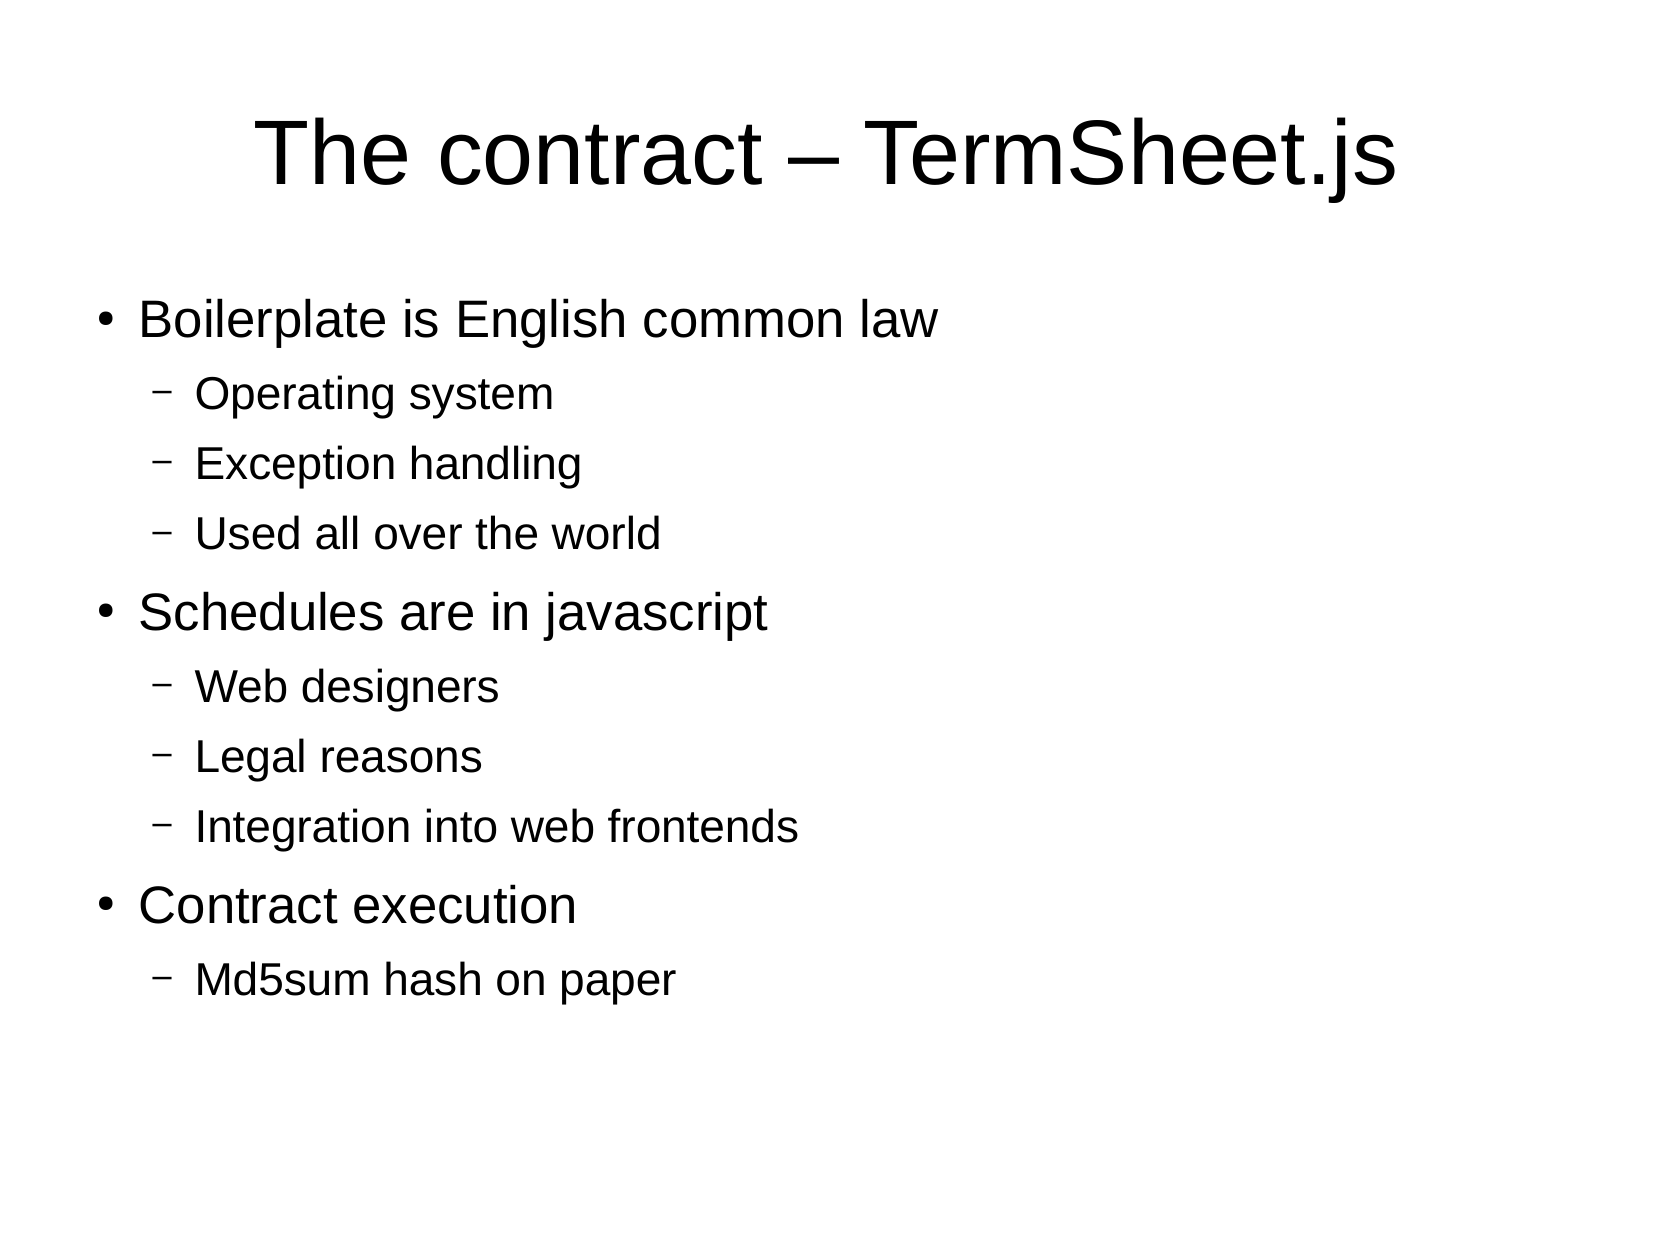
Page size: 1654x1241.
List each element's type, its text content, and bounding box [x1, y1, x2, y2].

list Boilerplate is English common law Operating system Exception handling Used all over the world Schedules are in javascript Web designers Legal reasons Integration into web frontends Contract execution Md5sum hash on paper [82, 290, 1571, 1010]
title The contract – TermSheet.js [82, 49, 1571, 257]
